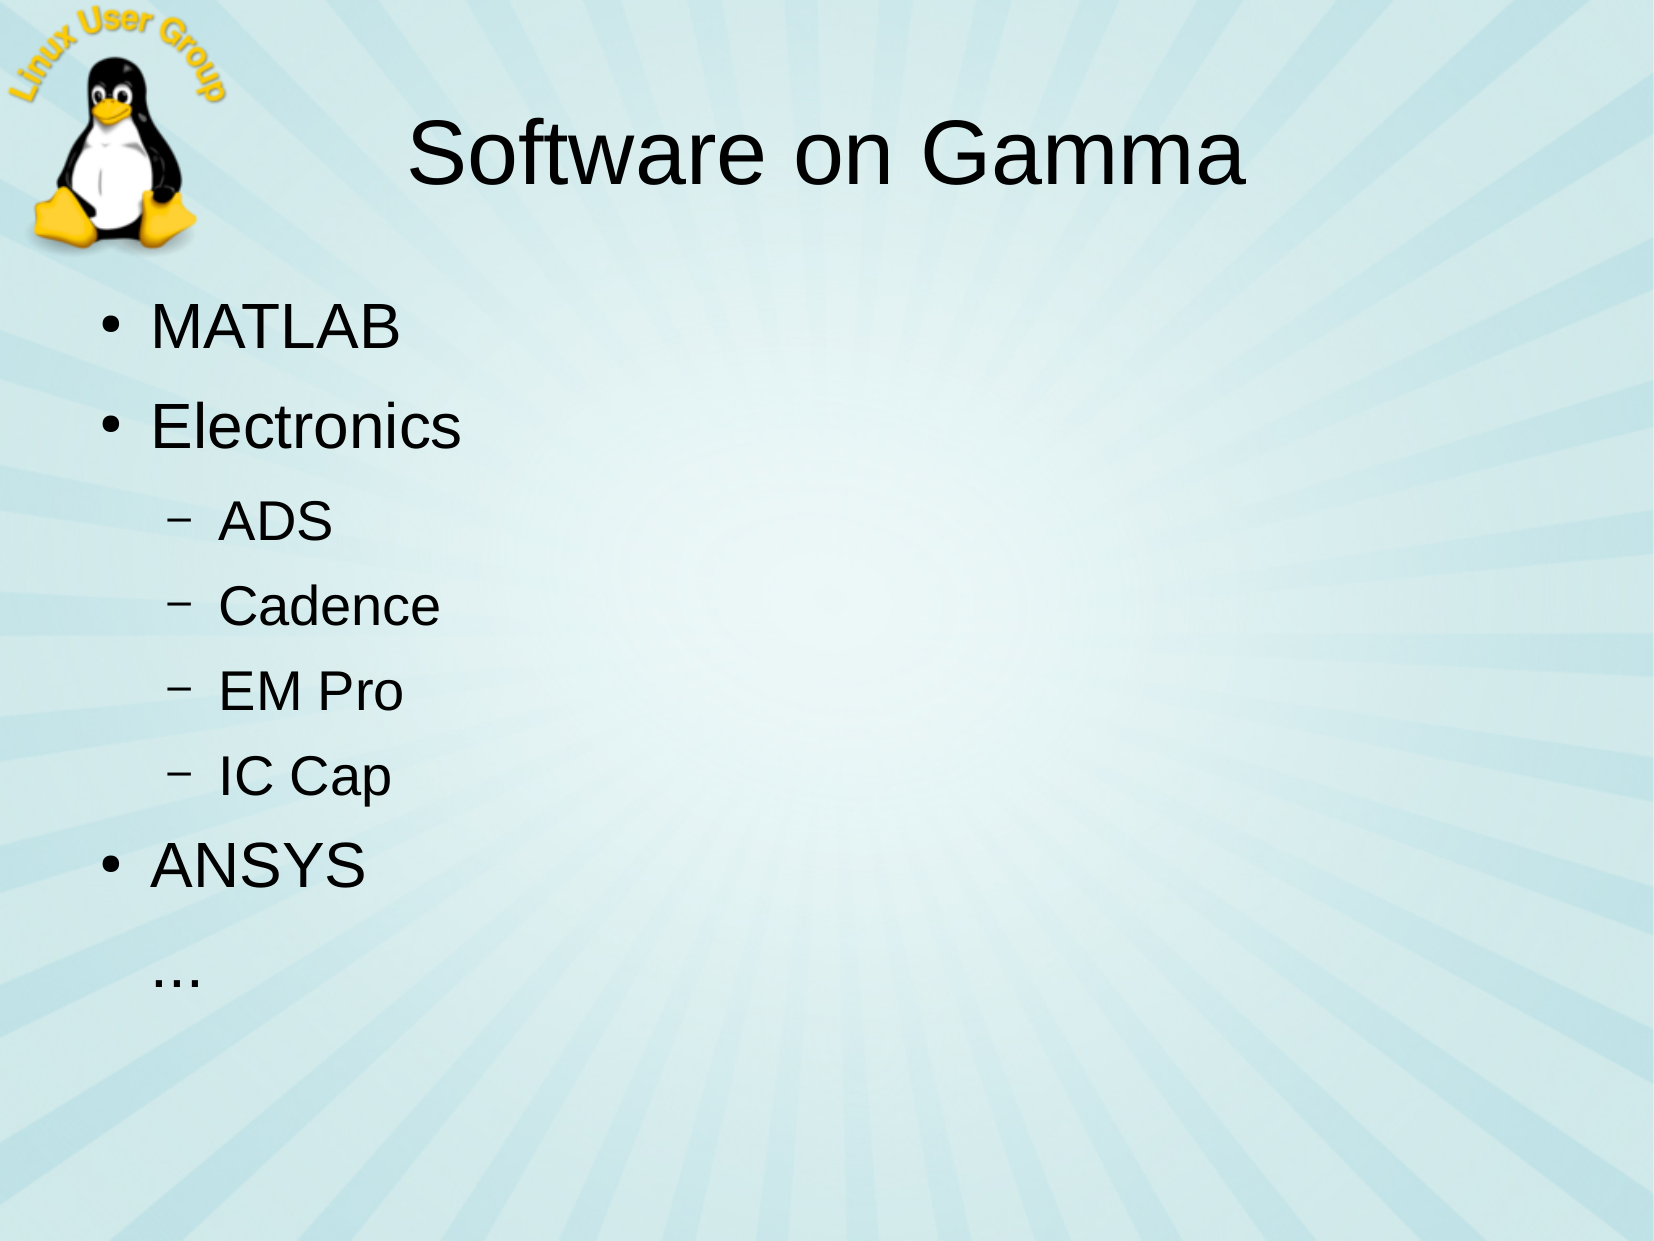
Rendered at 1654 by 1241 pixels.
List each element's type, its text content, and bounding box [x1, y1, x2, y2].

picture [0, 0, 1654, 1241]
list MATLAB Electronics ADS Cadence EM Pro IC Cap ANSYS ... [82, 290, 1571, 1010]
title Software on Gamma [82, 49, 1571, 257]
